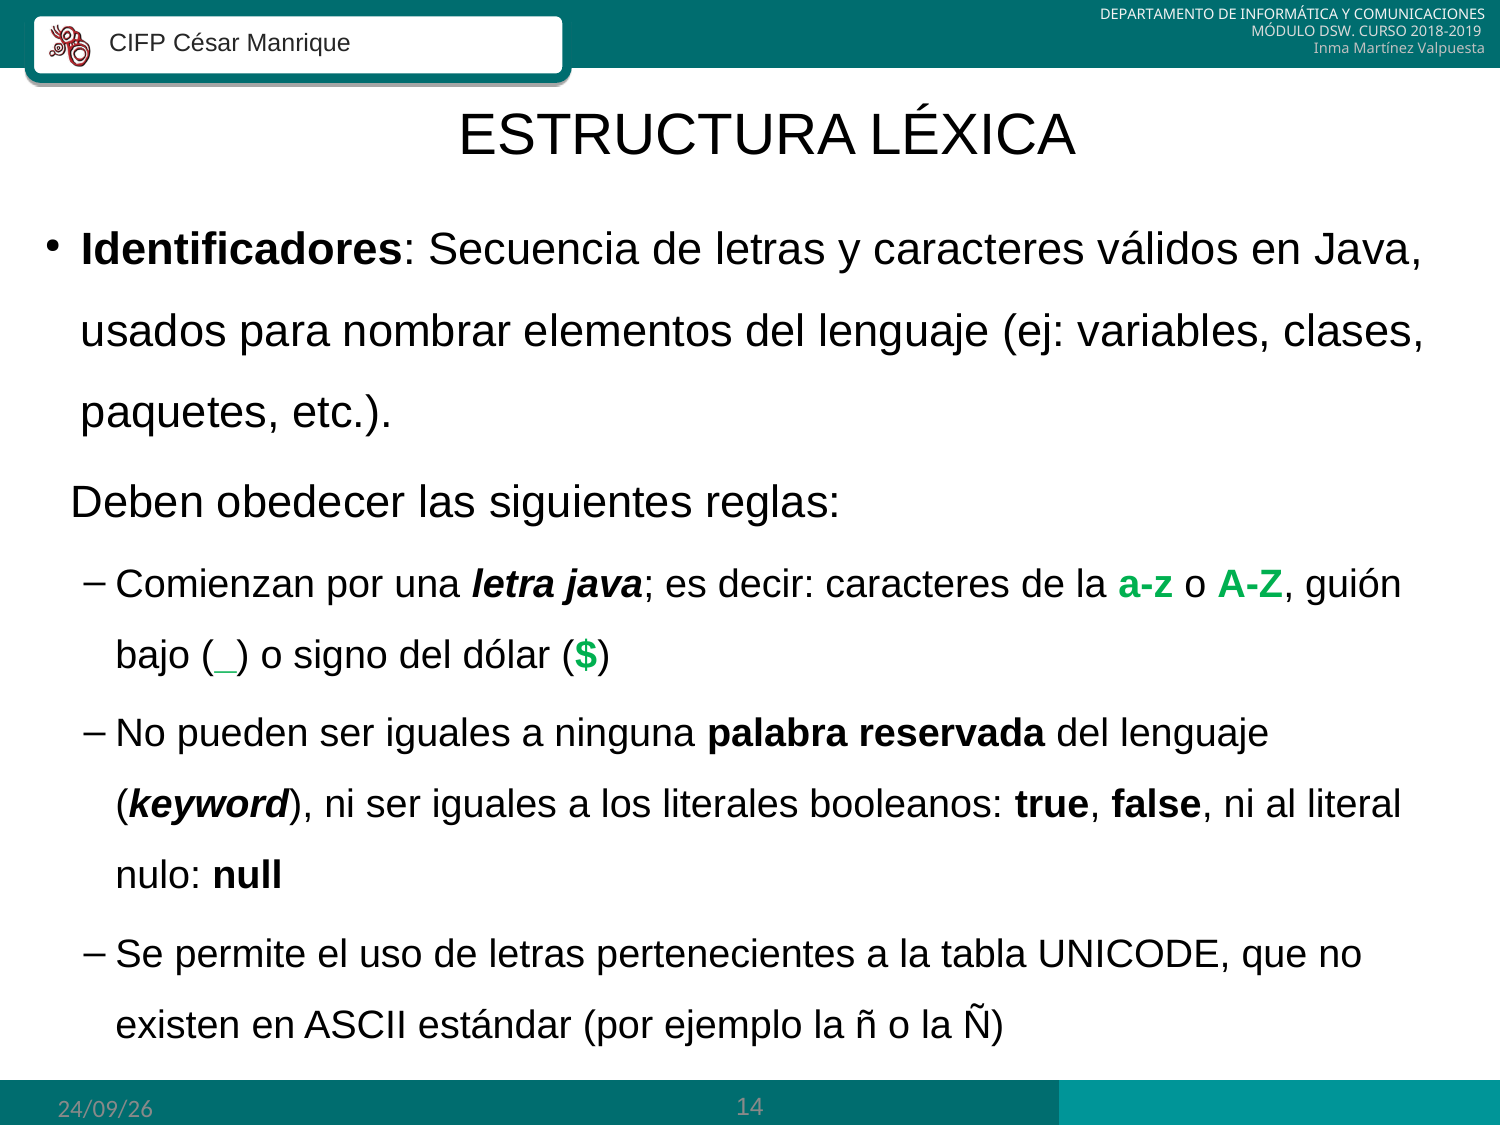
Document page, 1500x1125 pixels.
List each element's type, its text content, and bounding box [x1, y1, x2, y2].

text_box 18/09/18 [42, 1085, 344, 1125]
list Identificadores: Secuencia de letras y caracteres válidos en Java, usados para nombrar elementos del lenguaje (ej: variables, clases, paquetes, etc.). Deben obedecer las siguientes reglas: Comienzan por una letra java; es decir: caracteres de la a-z o A-Z, guión bajo (_) o signo del dólar ($) No pueden ser iguales a ninguna palabra reservada del lenguaje (keyword), ni ser iguales a los literales booleanos: true, false, ni al literal nulo: null Se permite el uso de letras pertenecientes a la tabla UNICODE, que no existen en ASCII estándar (por ejemplo la ñ o la Ñ) [17, 184, 1483, 1059]
picture [47, 23, 93, 67]
text_box <número> [512, 1082, 988, 1125]
title ESTRUCTURA LÉXICA [17, 90, 1483, 173]
